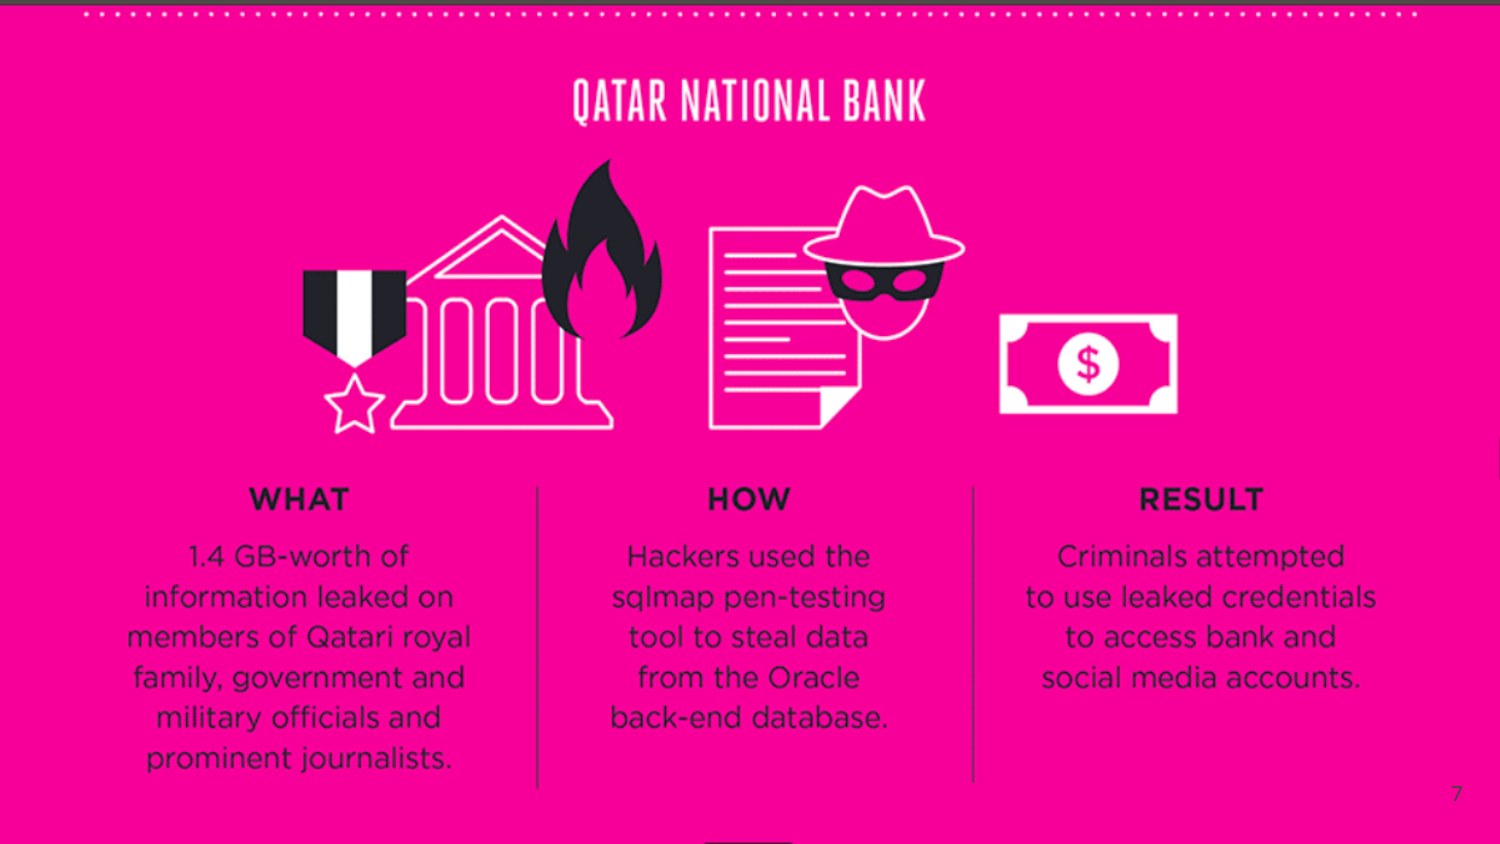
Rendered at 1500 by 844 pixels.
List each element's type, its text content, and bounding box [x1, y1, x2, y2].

slide_number <number> [1387, 762, 1478, 828]
picture [0, 0, 1500, 844]
